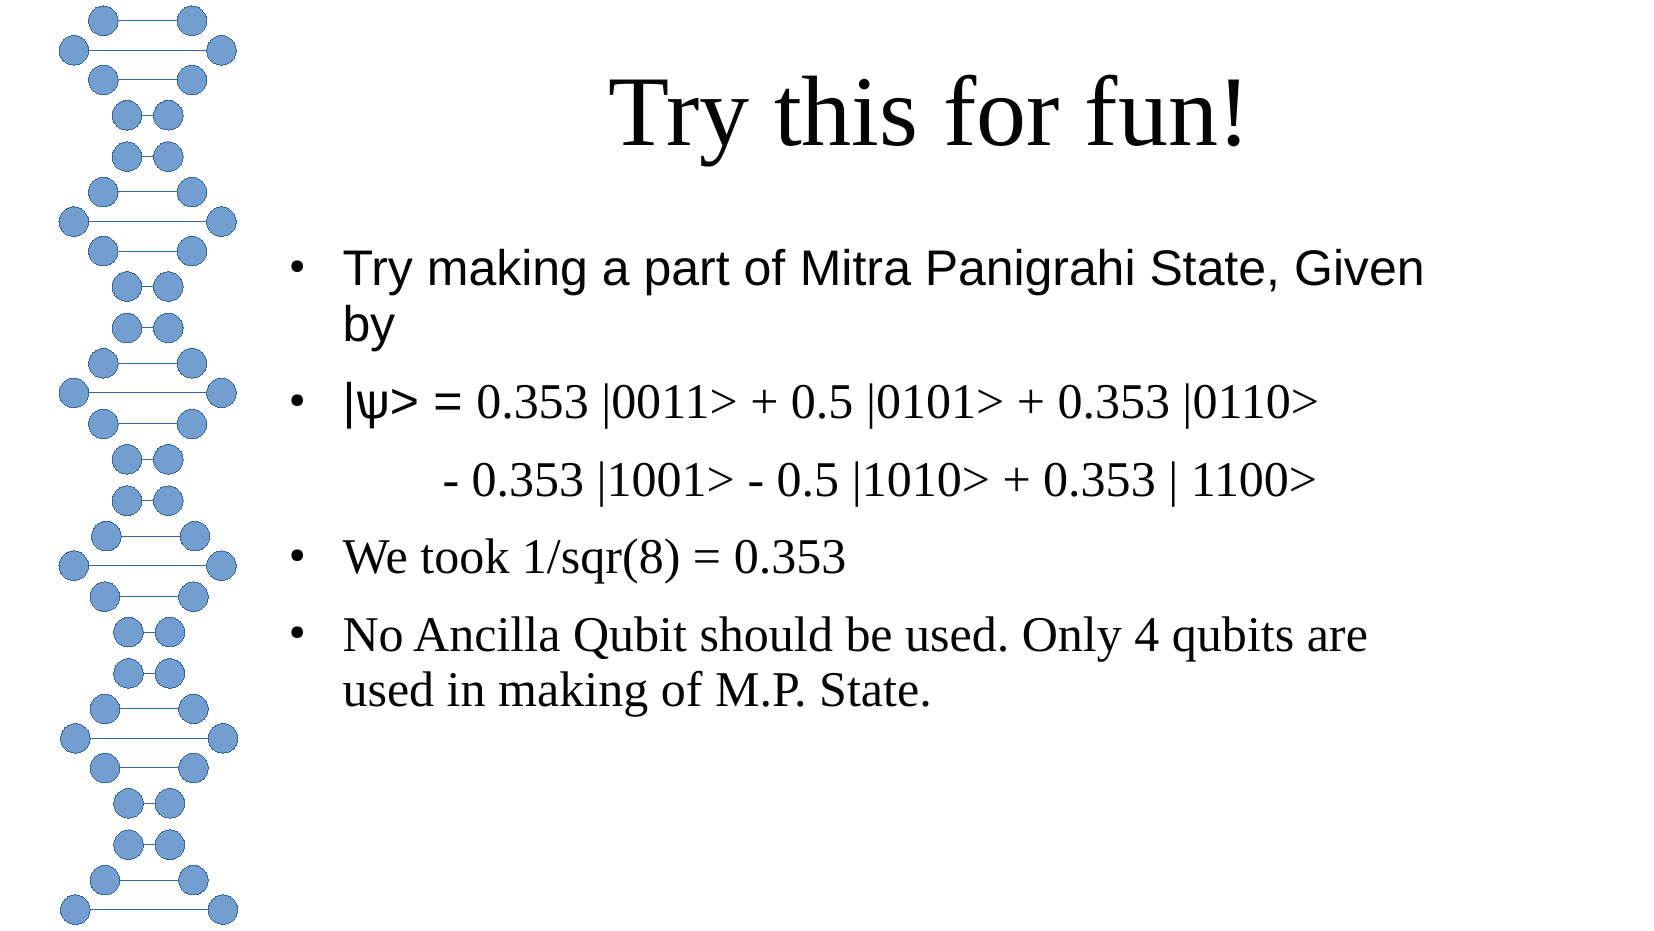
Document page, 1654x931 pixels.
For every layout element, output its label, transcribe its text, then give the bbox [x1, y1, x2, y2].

title Try this for fun! [265, 35, 1595, 189]
list Try making a part of Mitra Panigrahi State, Given by |ѱ> = 0.353 |0011> + 0.5 |0101> + 0.353 |0110> - 0.353 |1001> - 0.5 |1010> + 0.353 | 1100> We took 1/sqr(8) = 0.353 No Ancilla Qubit should be used. Only 4 qubits are used in making of M.P. State. [271, 240, 1465, 780]
